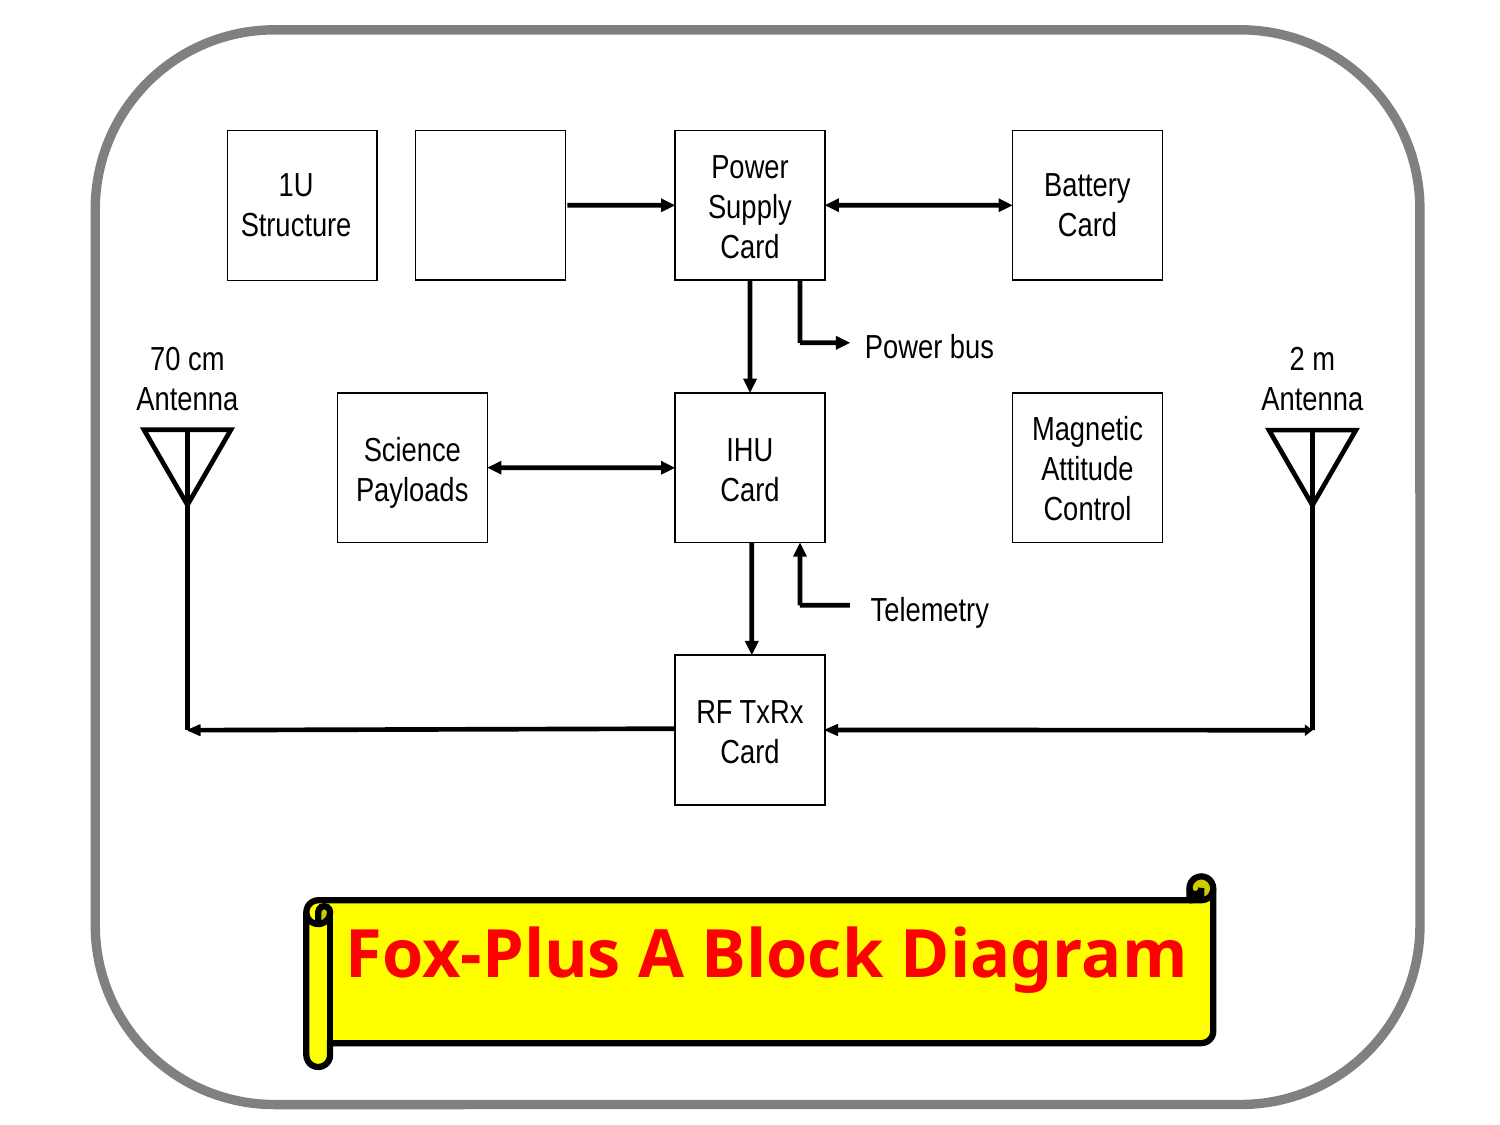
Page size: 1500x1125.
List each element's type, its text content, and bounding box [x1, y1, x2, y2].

text_box Battery Card [1012, 155, 1163, 251]
text_box RF TxRx Card [675, 654, 825, 805]
text_box 1U Structure [221, 155, 372, 251]
text_box IHU Card [675, 392, 825, 543]
text_box Telemetry [855, 580, 1005, 636]
text_box [310, 876, 1214, 903]
text_box Power bus [849, 317, 1010, 373]
text_box 70 cm Antenna [121, 330, 254, 425]
text_box [306, 998, 1214, 1068]
text_box Science Payloads [337, 392, 488, 543]
text_box 2 m Antenna [1246, 330, 1379, 425]
text_box Power Supply Card [675, 130, 825, 281]
text_box Fox-Plus A Block Diagram [260, 903, 1273, 998]
text_box MagneticAttitude Control [1012, 399, 1163, 535]
